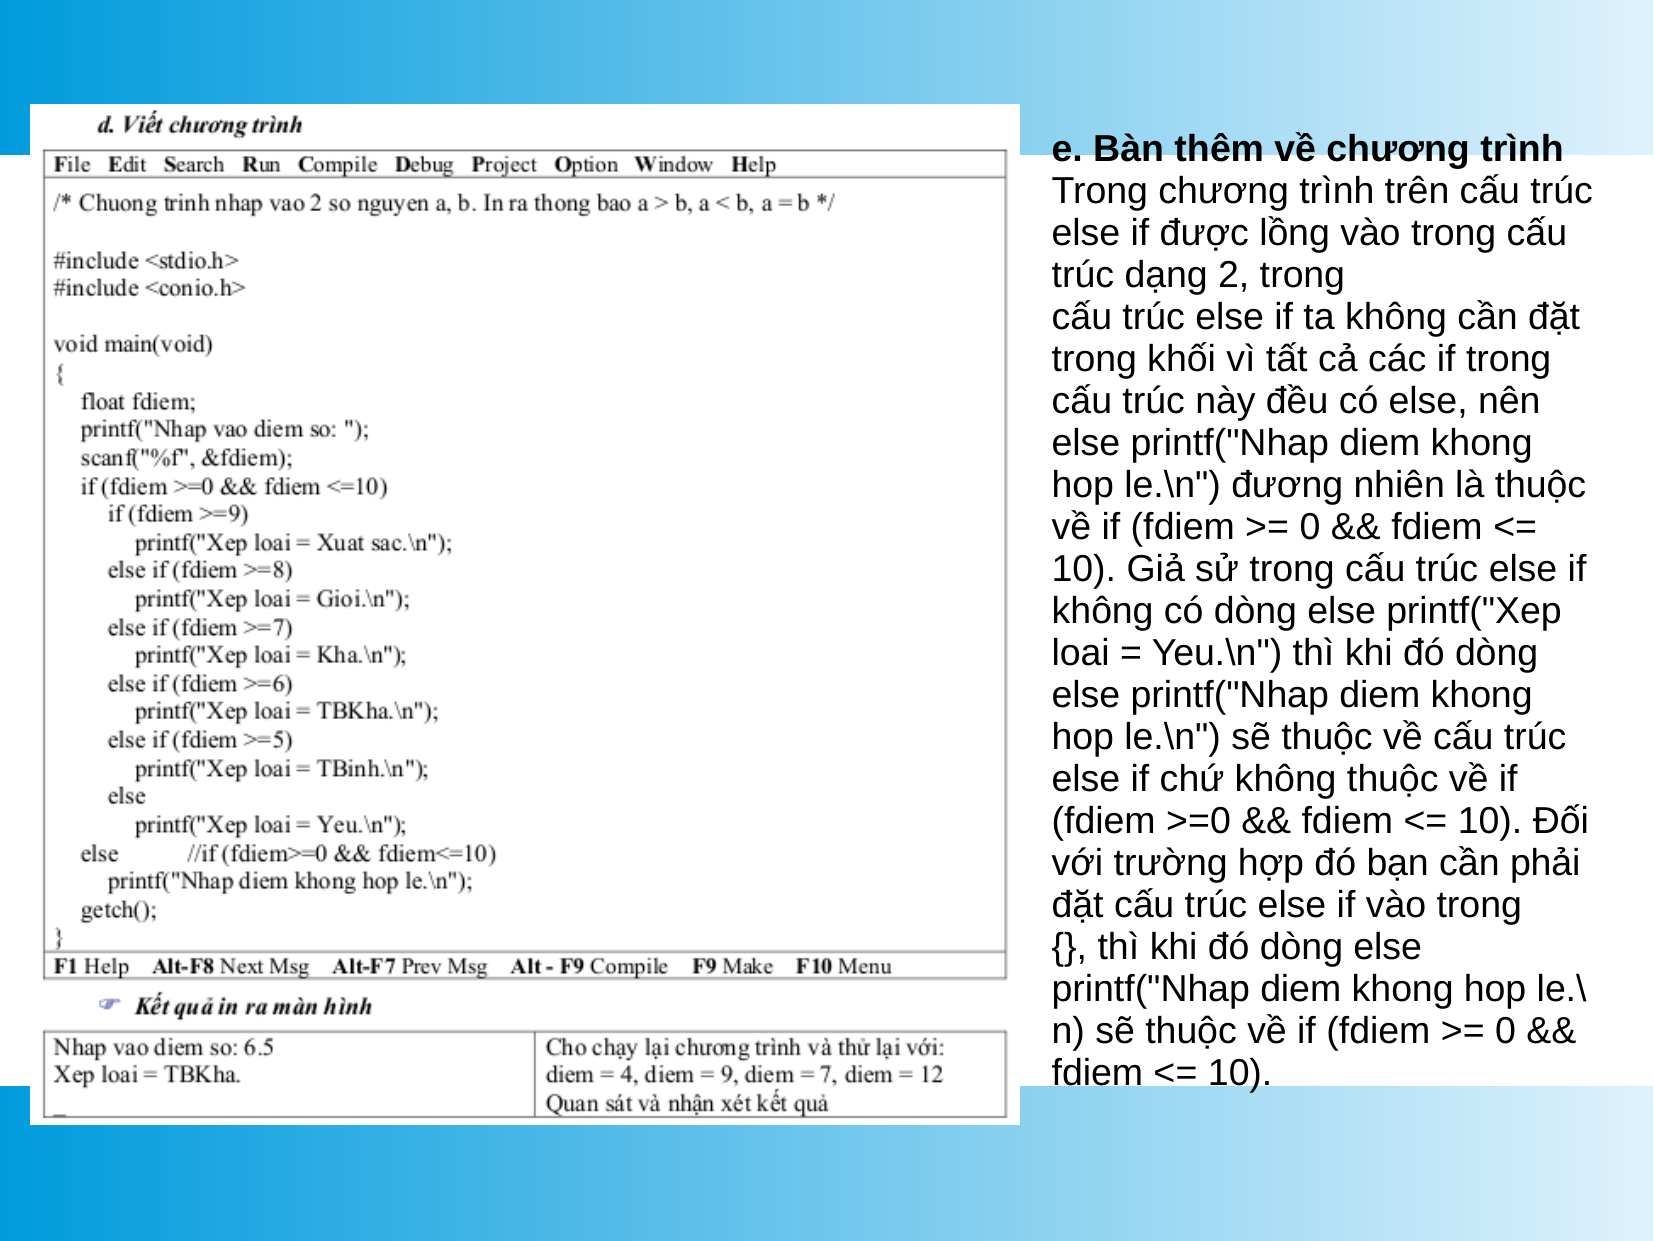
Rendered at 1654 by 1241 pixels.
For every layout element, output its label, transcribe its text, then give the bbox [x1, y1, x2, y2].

picture [30, 0, 1020, 1241]
text_box e. Bàn thêm về chương trình Trong chương trình trên cấu trúc else if được lồng vào trong cấu trúc dạng 2, trong cấu trúc else if ta không cần đặt trong khối vì tất cả các if trong cấu trúc này đều có else, nên else printf("Nhap diem khong hop le.\n") đương nhiên là thuộc về if (fdiem >= 0 && fdiem <= 10). Giả sử trong cấu trúc else if không có dòng else printf("Xep loai = Yeu.\n") thì khi đó dòng else printf("Nhap diem khong hop le.\n") sẽ thuộc về cấu trúc else if chứ không thuộc về if (fdiem >=0 && fdiem <= 10). Đối với trường hợp đó bạn cần phải đặt cấu trúc else if vào trong {}, thì khi đó dòng else printf("Nhap diem khong hop le.\n) sẽ thuộc về if (fdiem >= 0 && fdiem <= 10). [1036, 120, 1621, 1101]
